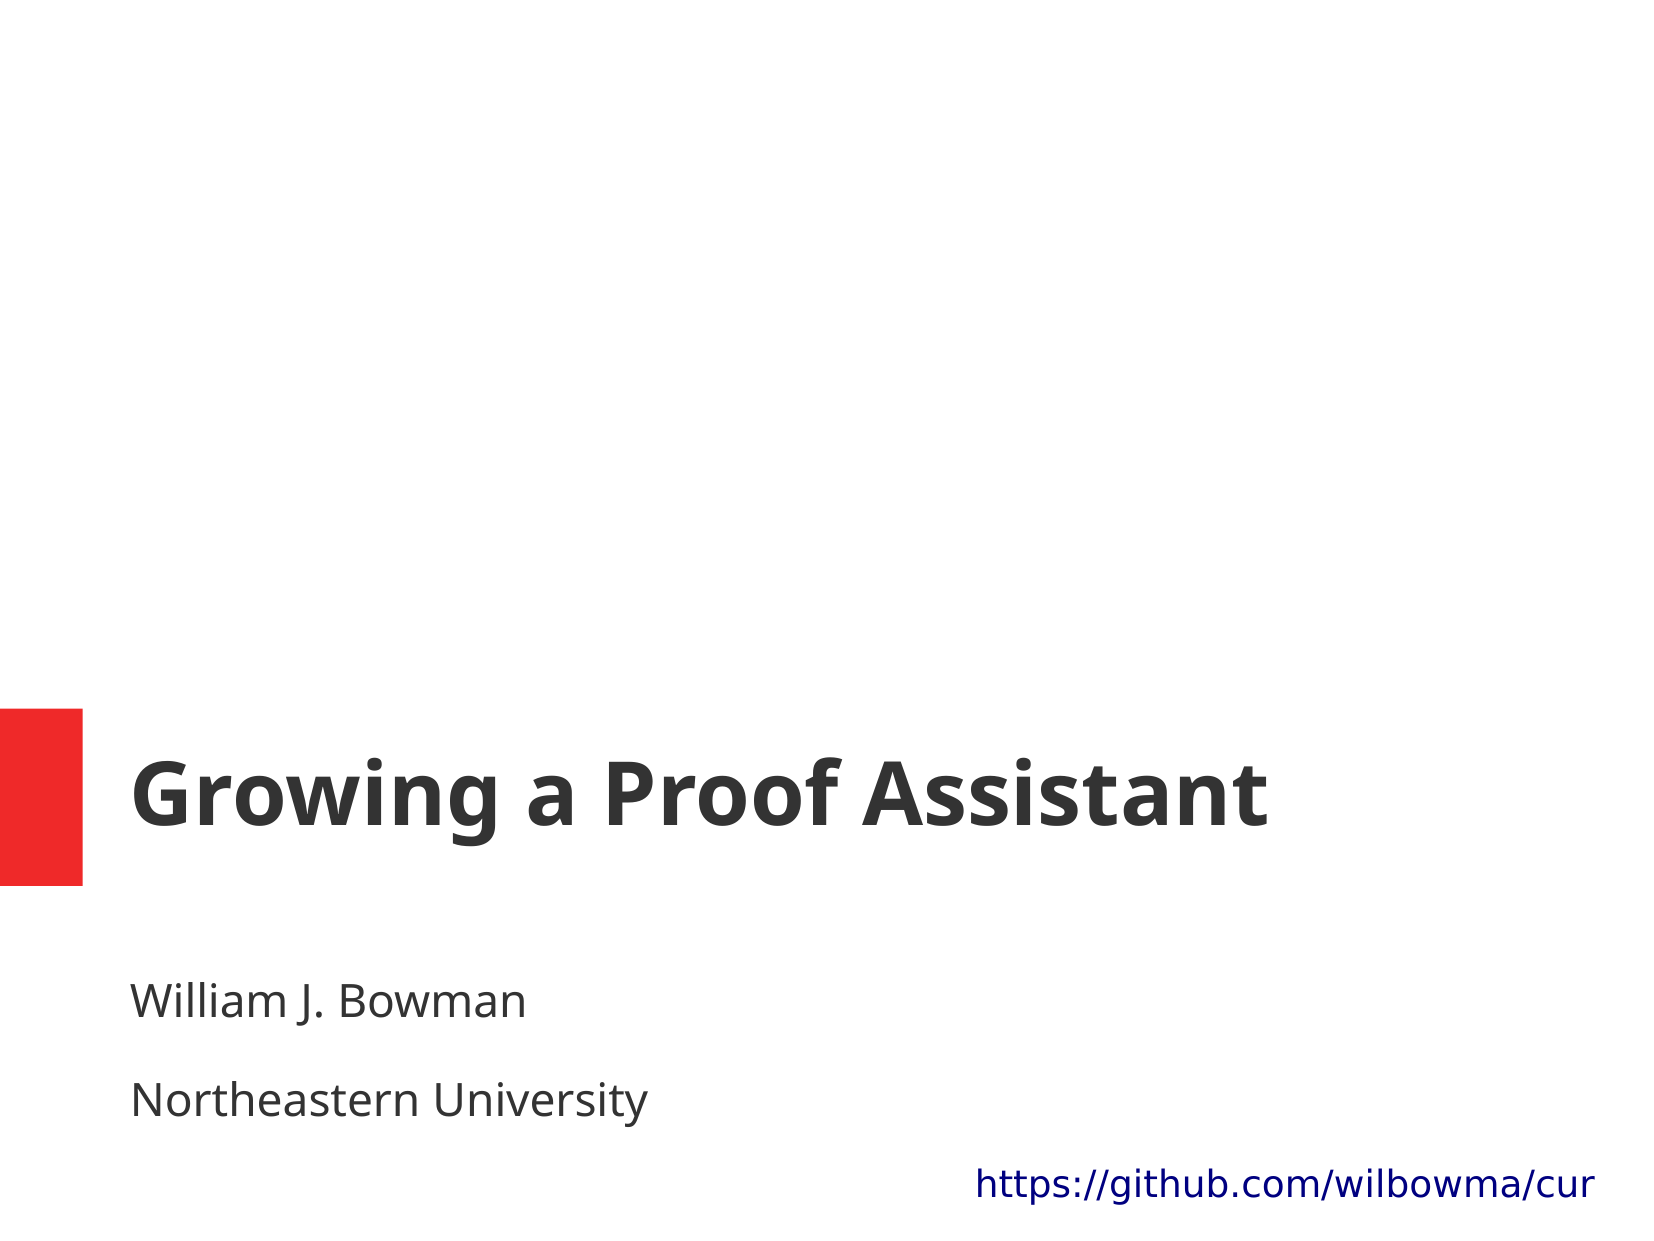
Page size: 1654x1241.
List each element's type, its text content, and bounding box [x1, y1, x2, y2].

list William J. Bowman Northeastern University [129, 968, 1536, 1130]
title Growing a Proof Assistant [129, 673, 1536, 910]
text_box https://github.com/wilbowma/cur [960, 1154, 1611, 1218]
